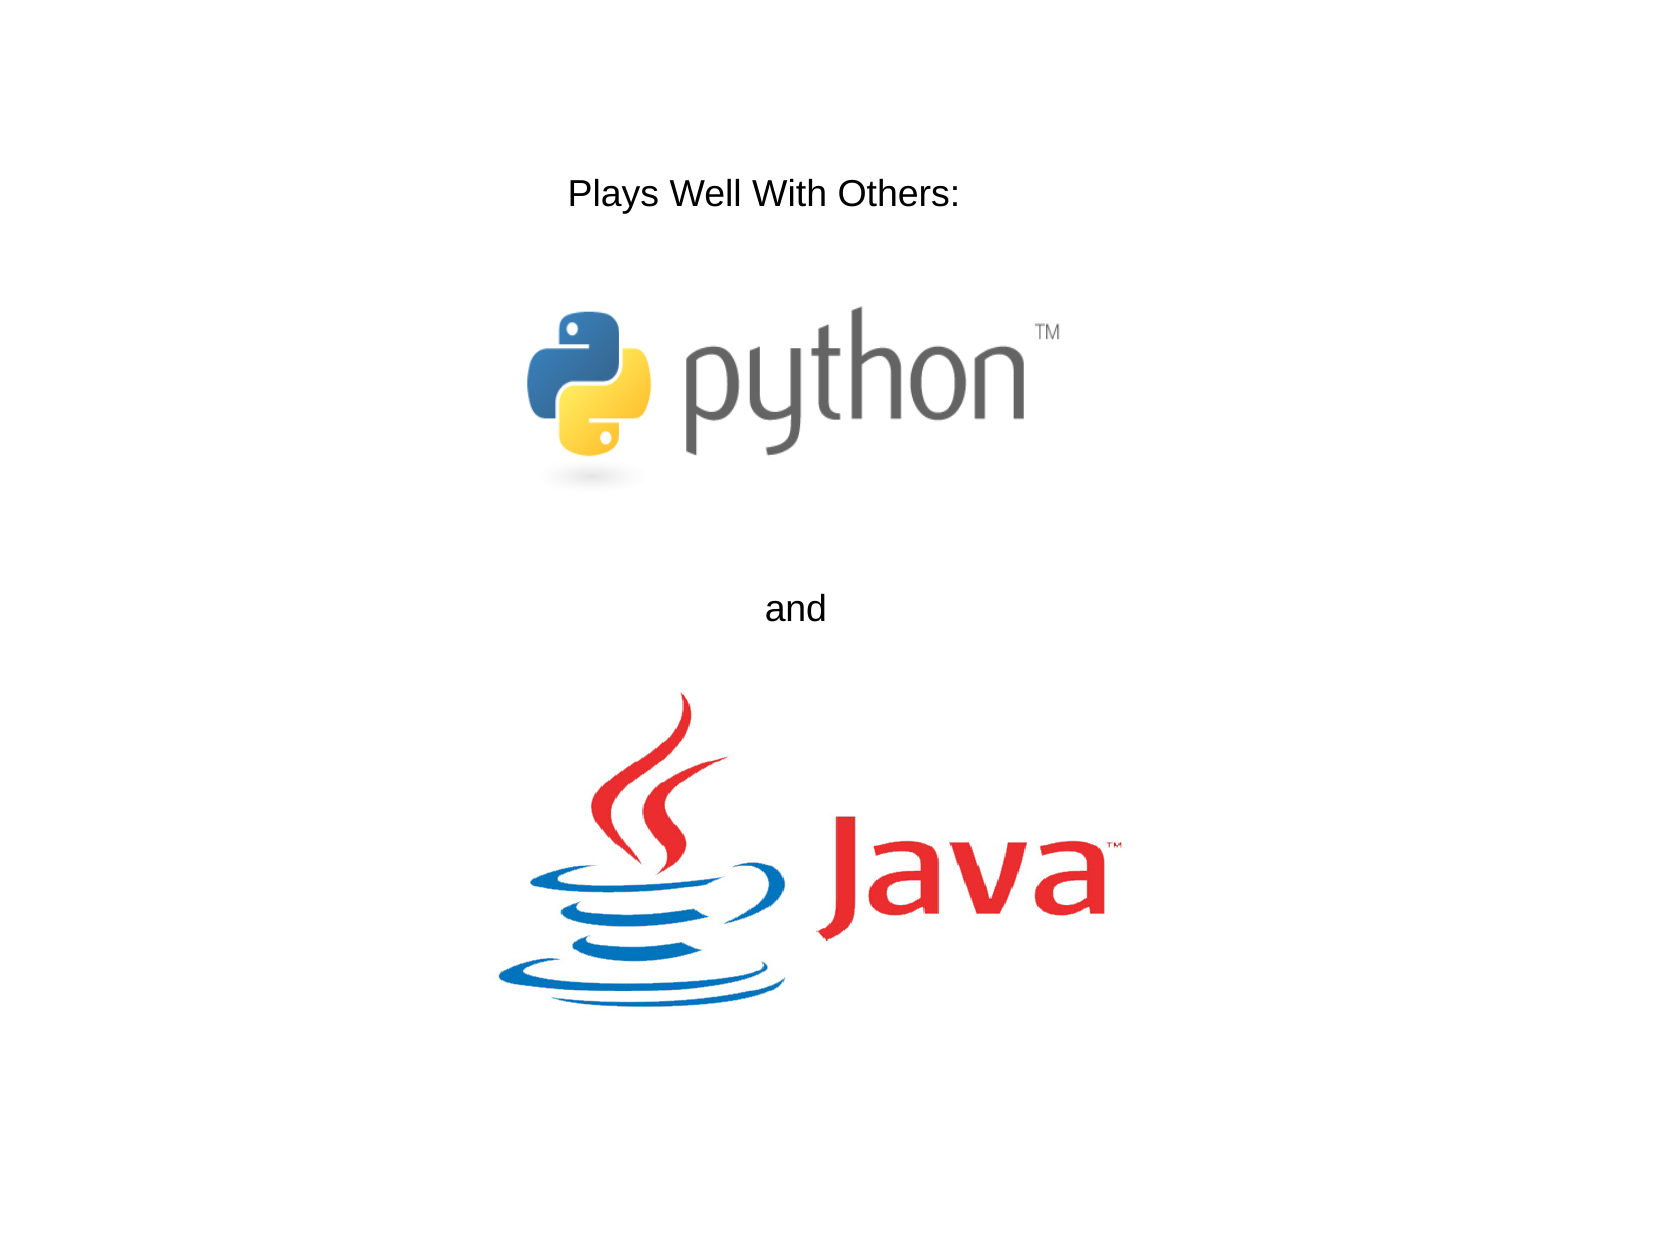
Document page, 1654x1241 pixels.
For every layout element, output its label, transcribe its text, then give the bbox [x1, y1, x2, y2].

text_box Plays Well With Others: [552, 165, 976, 222]
text_box and [750, 580, 842, 638]
picture [439, 269, 1111, 533]
picture [435, 637, 1200, 1096]
